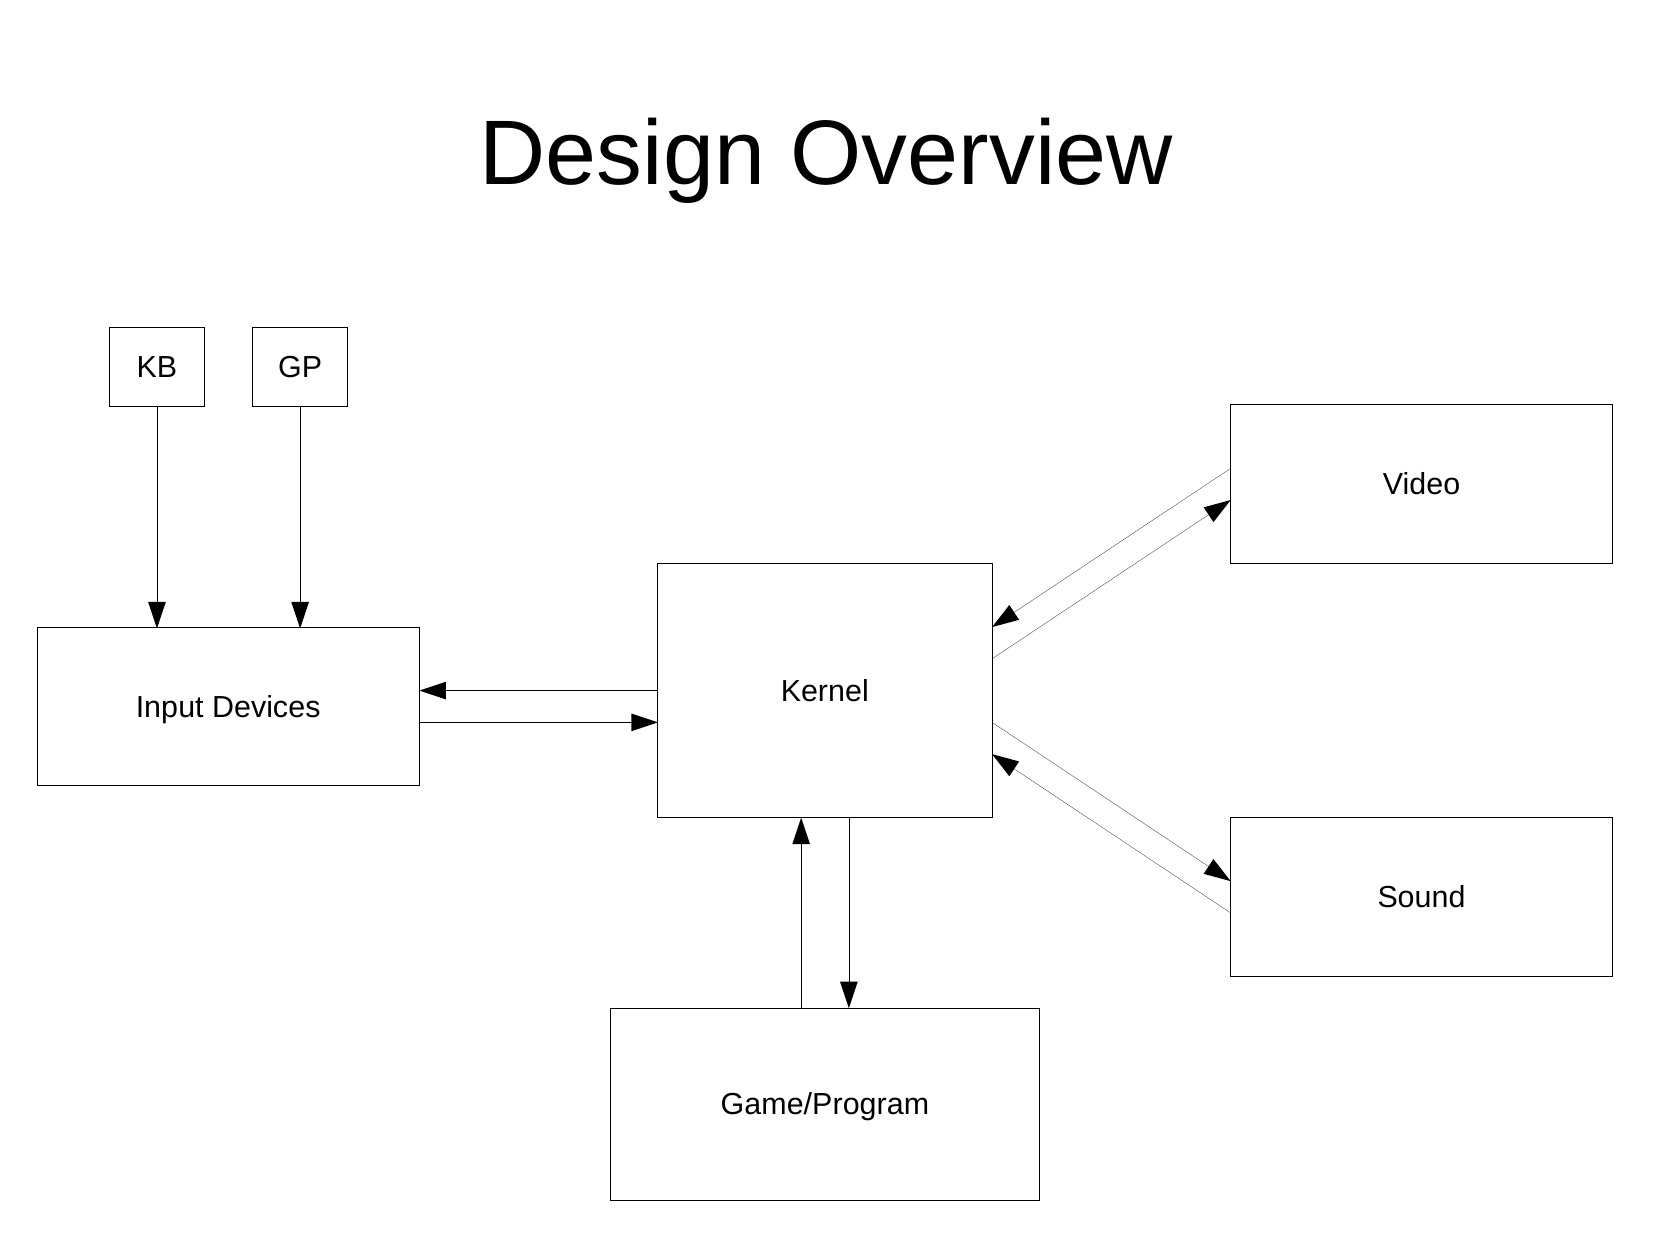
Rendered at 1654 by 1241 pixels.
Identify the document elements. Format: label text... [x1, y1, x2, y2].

text_box Video [1230, 404, 1613, 564]
text_box KB [109, 327, 205, 407]
text_box Game/Program [610, 1008, 1040, 1201]
text_box Input Devices [37, 627, 420, 786]
text_box Sound [1230, 817, 1613, 977]
title Design Overview [82, 56, 1571, 250]
text_box Kernel [657, 563, 993, 818]
text_box GP [252, 327, 348, 407]
